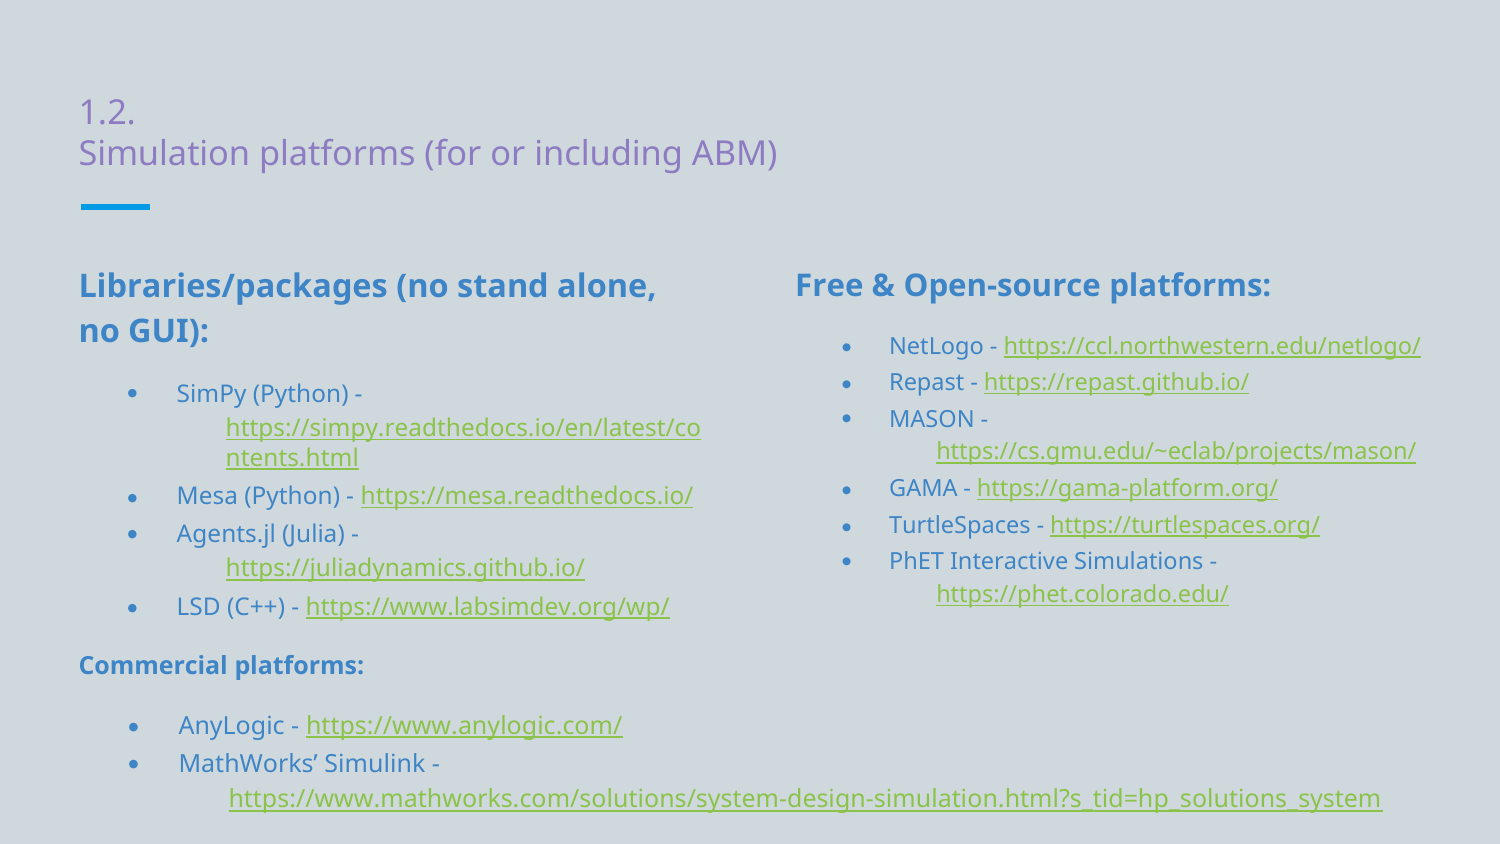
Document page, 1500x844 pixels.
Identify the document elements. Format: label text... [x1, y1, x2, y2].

list Libraries/packages (no stand alone, no GUI): SimPy (Python) - https://simpy.readthedocs.io/en/latest/contents.html Mesa (Python) - https://mesa.readthedocs.io/ Agents.jl (Julia) - https://juliadynamics.github.io/ LSD (C++) - https://www.labsimdev.org/wp/ [63, 244, 720, 616]
list Free & Open-source platforms: NetLogo - https://ccl.northwestern.edu/netlogo/ Repast - https://repast.github.io/ MASON - https://cs.gmu.edu/~eclab/projects/mason/ GAMA - https://gama-platform.org/ TurtleSpaces - https://turtlespaces.org/ PhET Interactive Simulations - https://phet.colorado.edu/ [780, 244, 1437, 629]
list Commercial platforms: AnyLogic - https://www.anylogic.com/ MathWorks’ Simulink - https://www.mathworks.com/solutions/system-design-simulation.html?s_tid=hp_solutions_system [63, 629, 1437, 844]
title 1.2. Simulation platforms (for or including ABM) [63, 75, 1437, 188]
